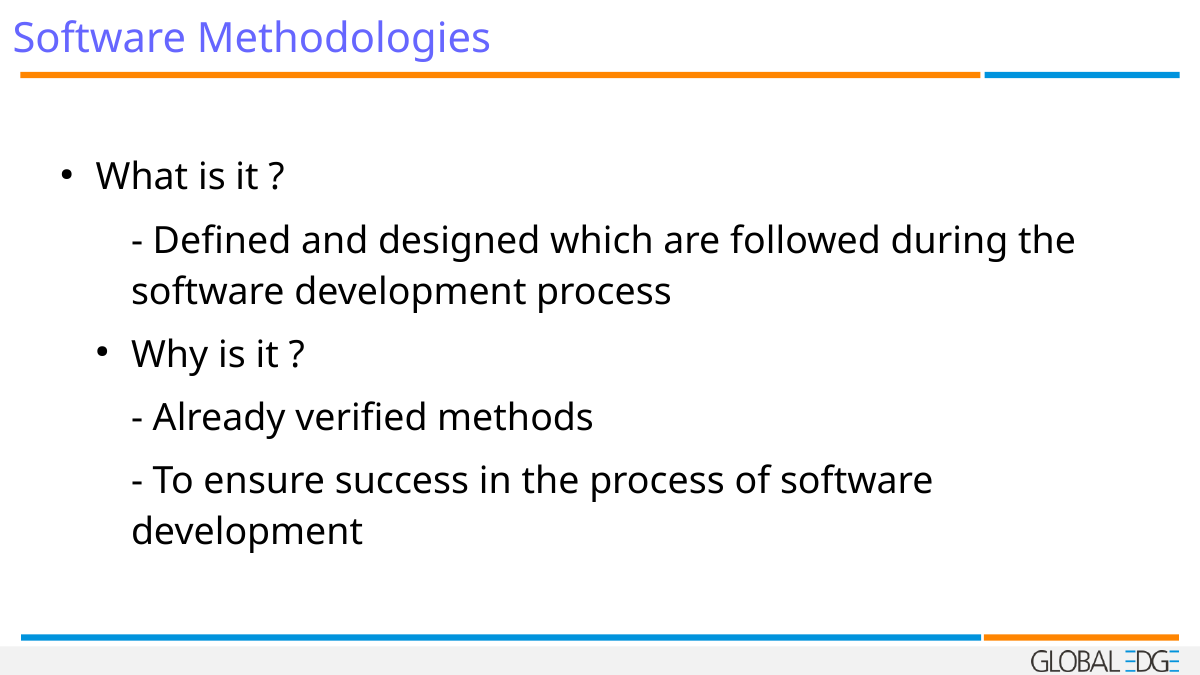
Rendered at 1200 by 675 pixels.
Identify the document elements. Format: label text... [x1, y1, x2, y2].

text_box What is it ? - Defined and designed which are followed during the software development process Why is it ? - Already verified methods - To ensure success in the process of software development [60, 150, 1141, 571]
title Software Methodologies [12, 9, 1088, 63]
picture [1031, 650, 1179, 672]
